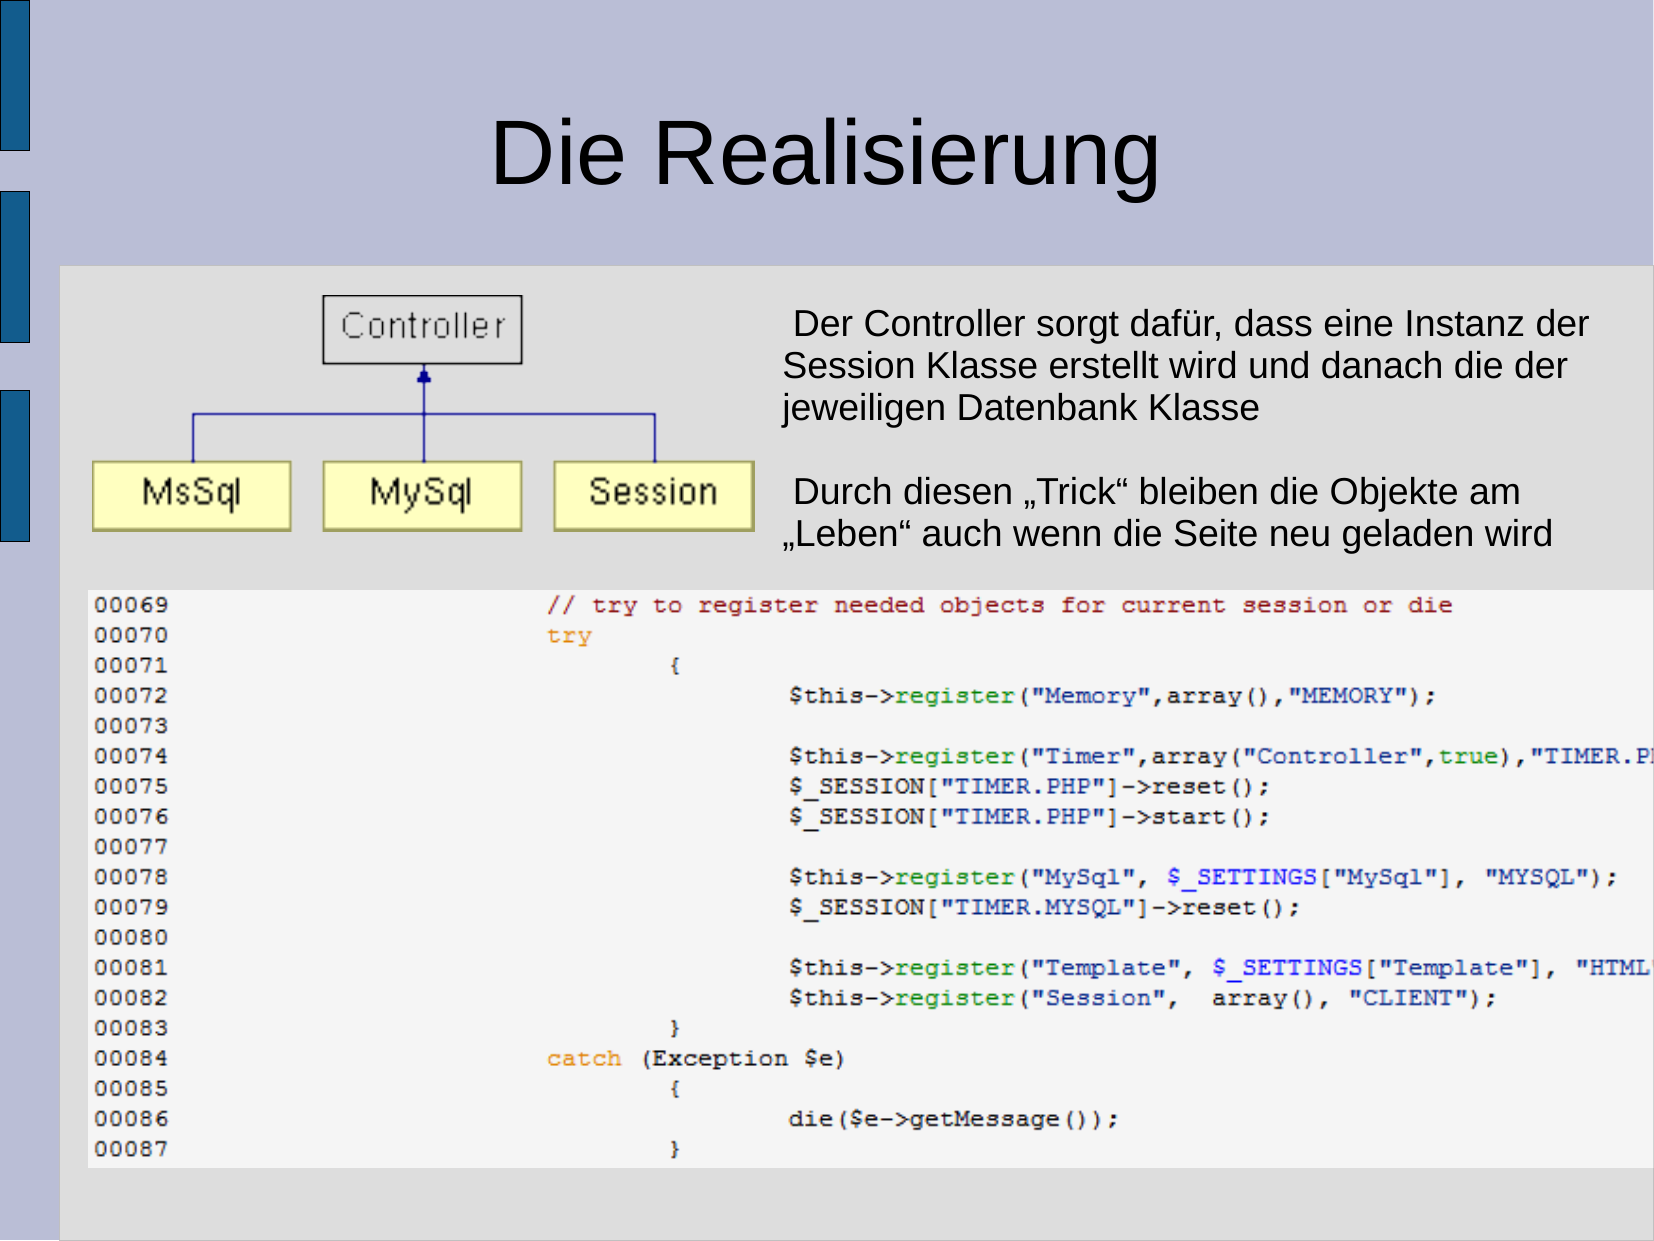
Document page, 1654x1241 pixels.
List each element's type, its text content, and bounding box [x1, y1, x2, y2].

picture [88, 590, 1654, 1169]
title Die Realisierung [82, 56, 1571, 250]
text_box Der Controller sorgt dafür, dass eine Instanz der Session Klasse erstellt wird und danach die der jeweiligen Datenbank Klasse Durch diesen „Trick“ bleiben die Objekte am „Leben“ auch wenn die Seite neu geladen wird [767, 295, 1625, 563]
picture [92, 295, 755, 532]
